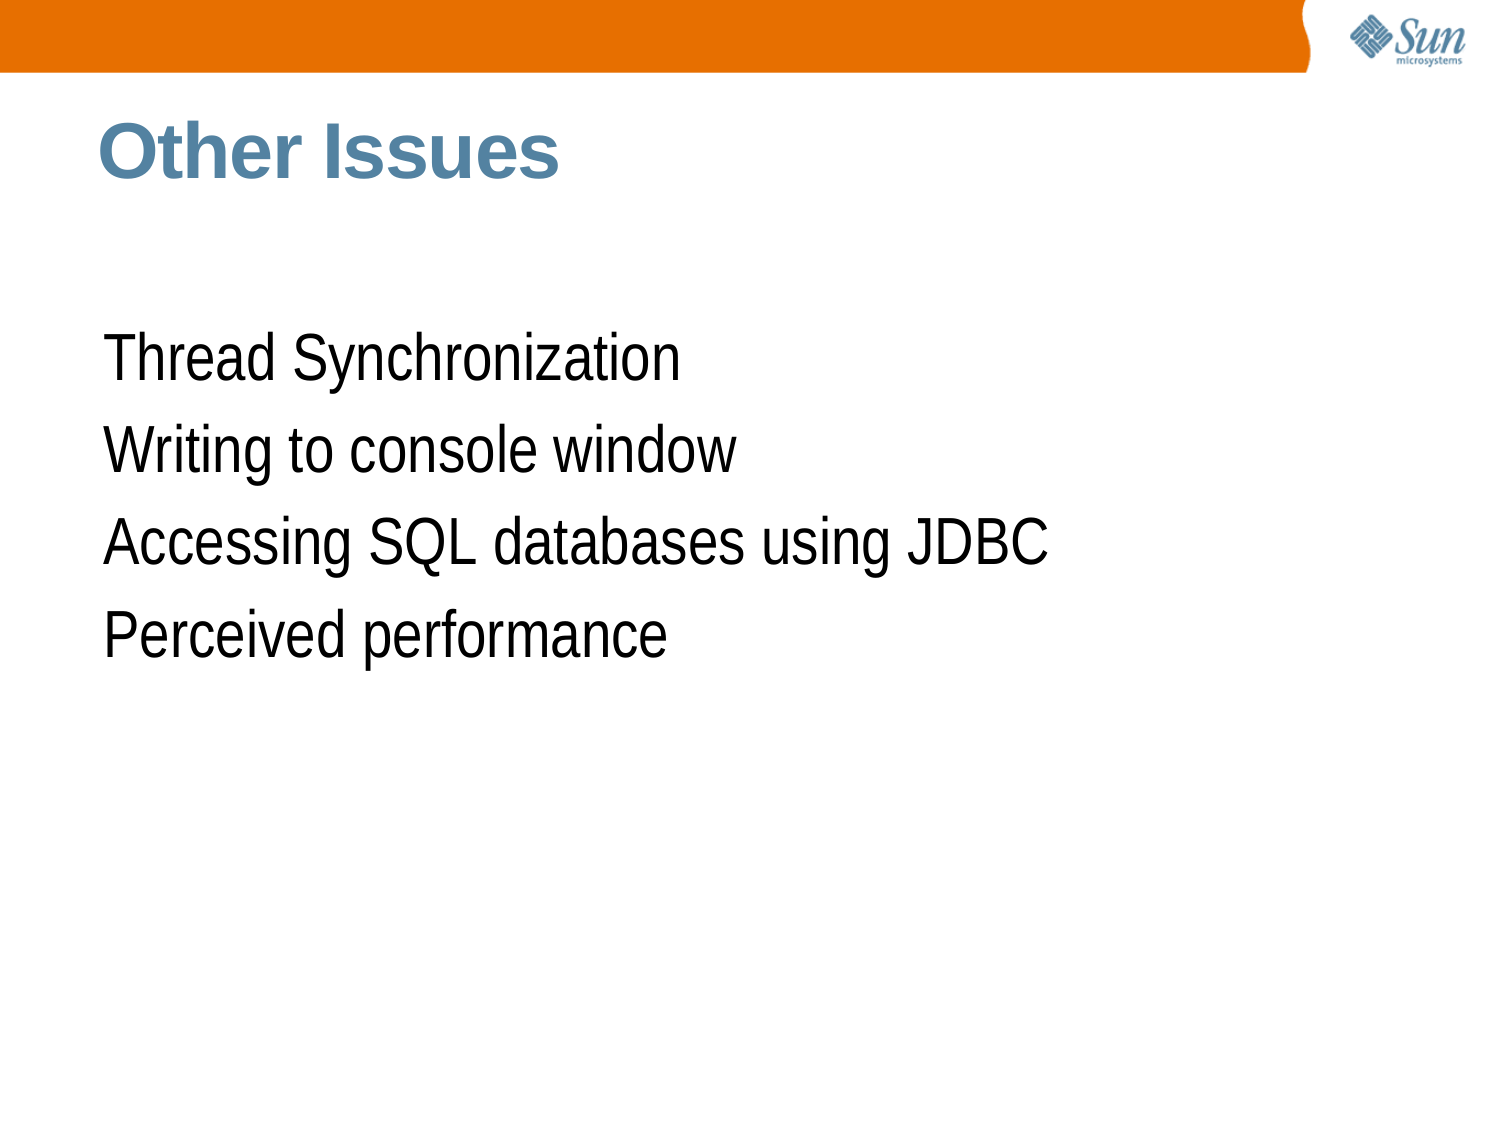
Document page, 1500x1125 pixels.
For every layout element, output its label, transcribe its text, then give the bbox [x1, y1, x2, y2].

picture [0, 0, 1500, 75]
title Other Issues [97, 115, 1460, 222]
list Thread Synchronization Writing to console window Accessing SQL databases using JDBC Perceived performance [83, 328, 1455, 1038]
